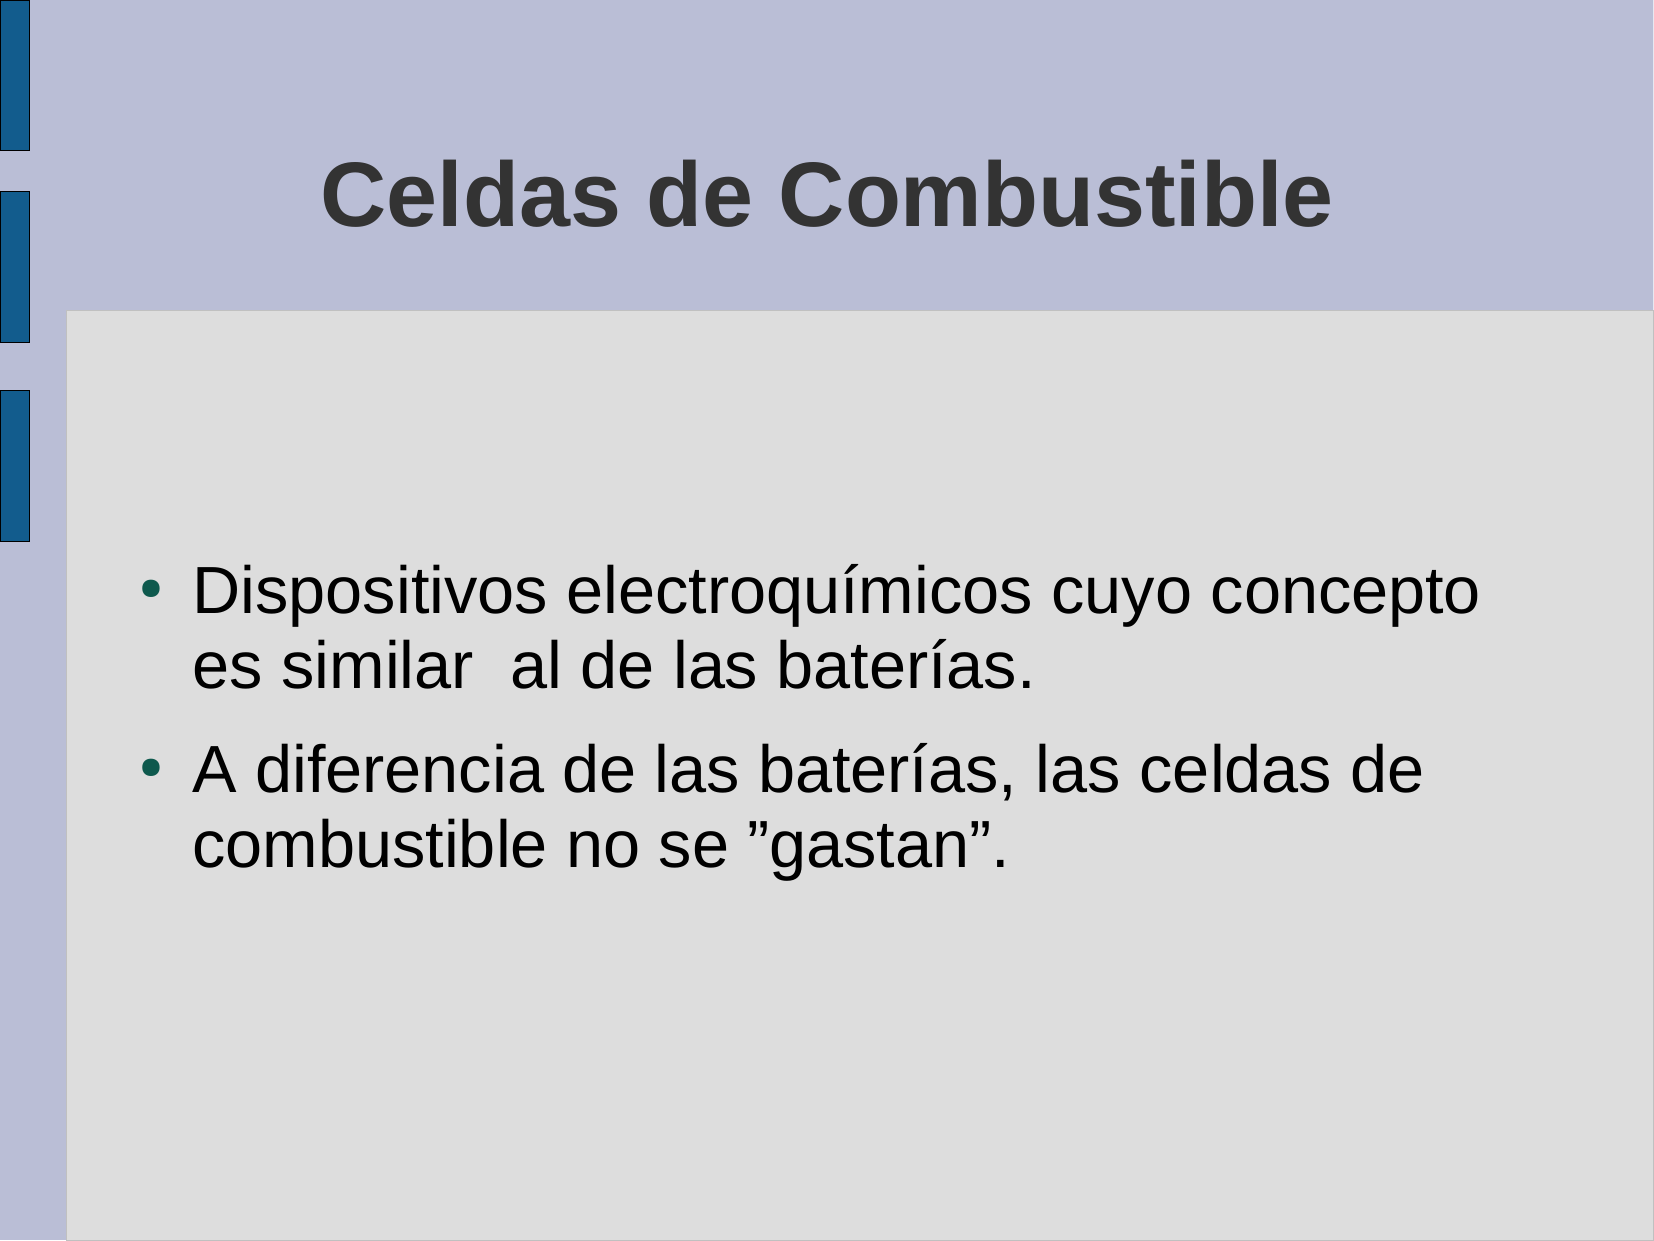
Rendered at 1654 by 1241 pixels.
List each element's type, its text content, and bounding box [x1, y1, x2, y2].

title Celdas de Combustible [121, 91, 1534, 299]
list Dispositivos electroquímicos cuyo concepto es similar al de las baterías. A diferencia de las baterías, las celdas de combustible no se ”gastan”. [121, 344, 1534, 1164]
